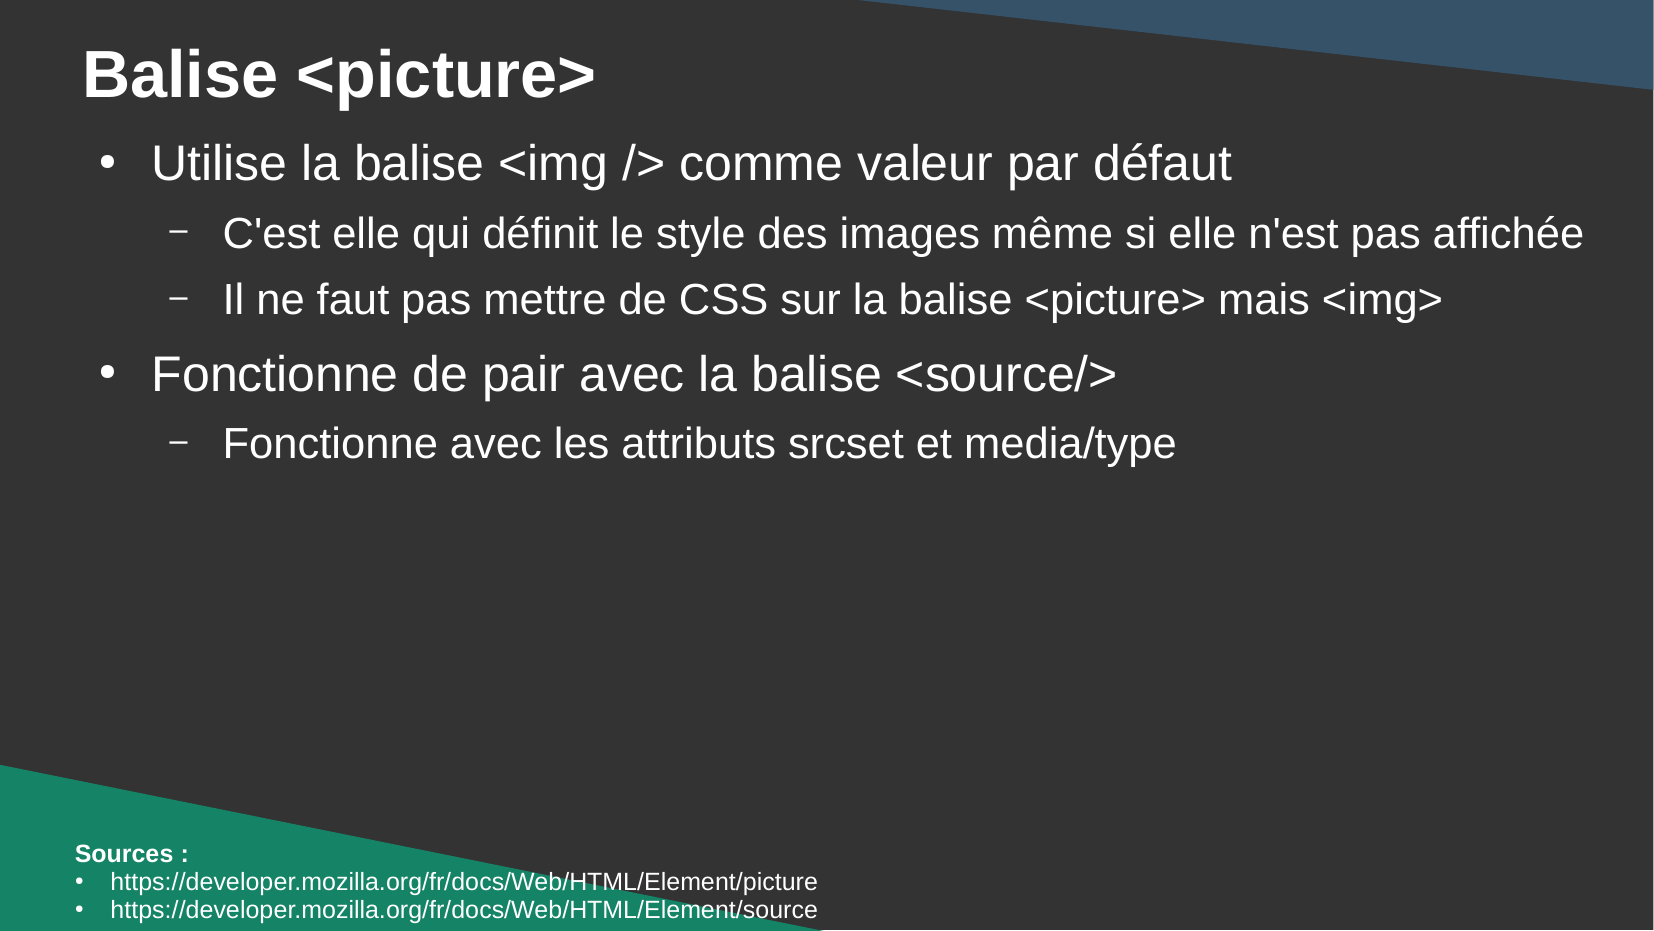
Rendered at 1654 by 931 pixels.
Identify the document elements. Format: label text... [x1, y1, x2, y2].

text_box [0, 764, 334, 931]
list Utilise la balise <img /> comme valeur par défaut C'est elle qui définit le style des images même si elle n'est pas affichée Il ne faut pas mettre de CSS sur la balise <picture> mais <img> Fonctionne de pair avec la balise <source/> Fonctionne avec les attributs srcset et media/type [80, 135, 1605, 780]
text_box [857, 0, 1654, 90]
text_box Sources : https://developer.mozilla.org/fr/docs/Web/HTML/Element/picture https://developer.mozilla.org/fr/docs/Web/HTML/Element/source [60, 832, 1546, 931]
title Balise <picture> [82, 37, 1571, 122]
